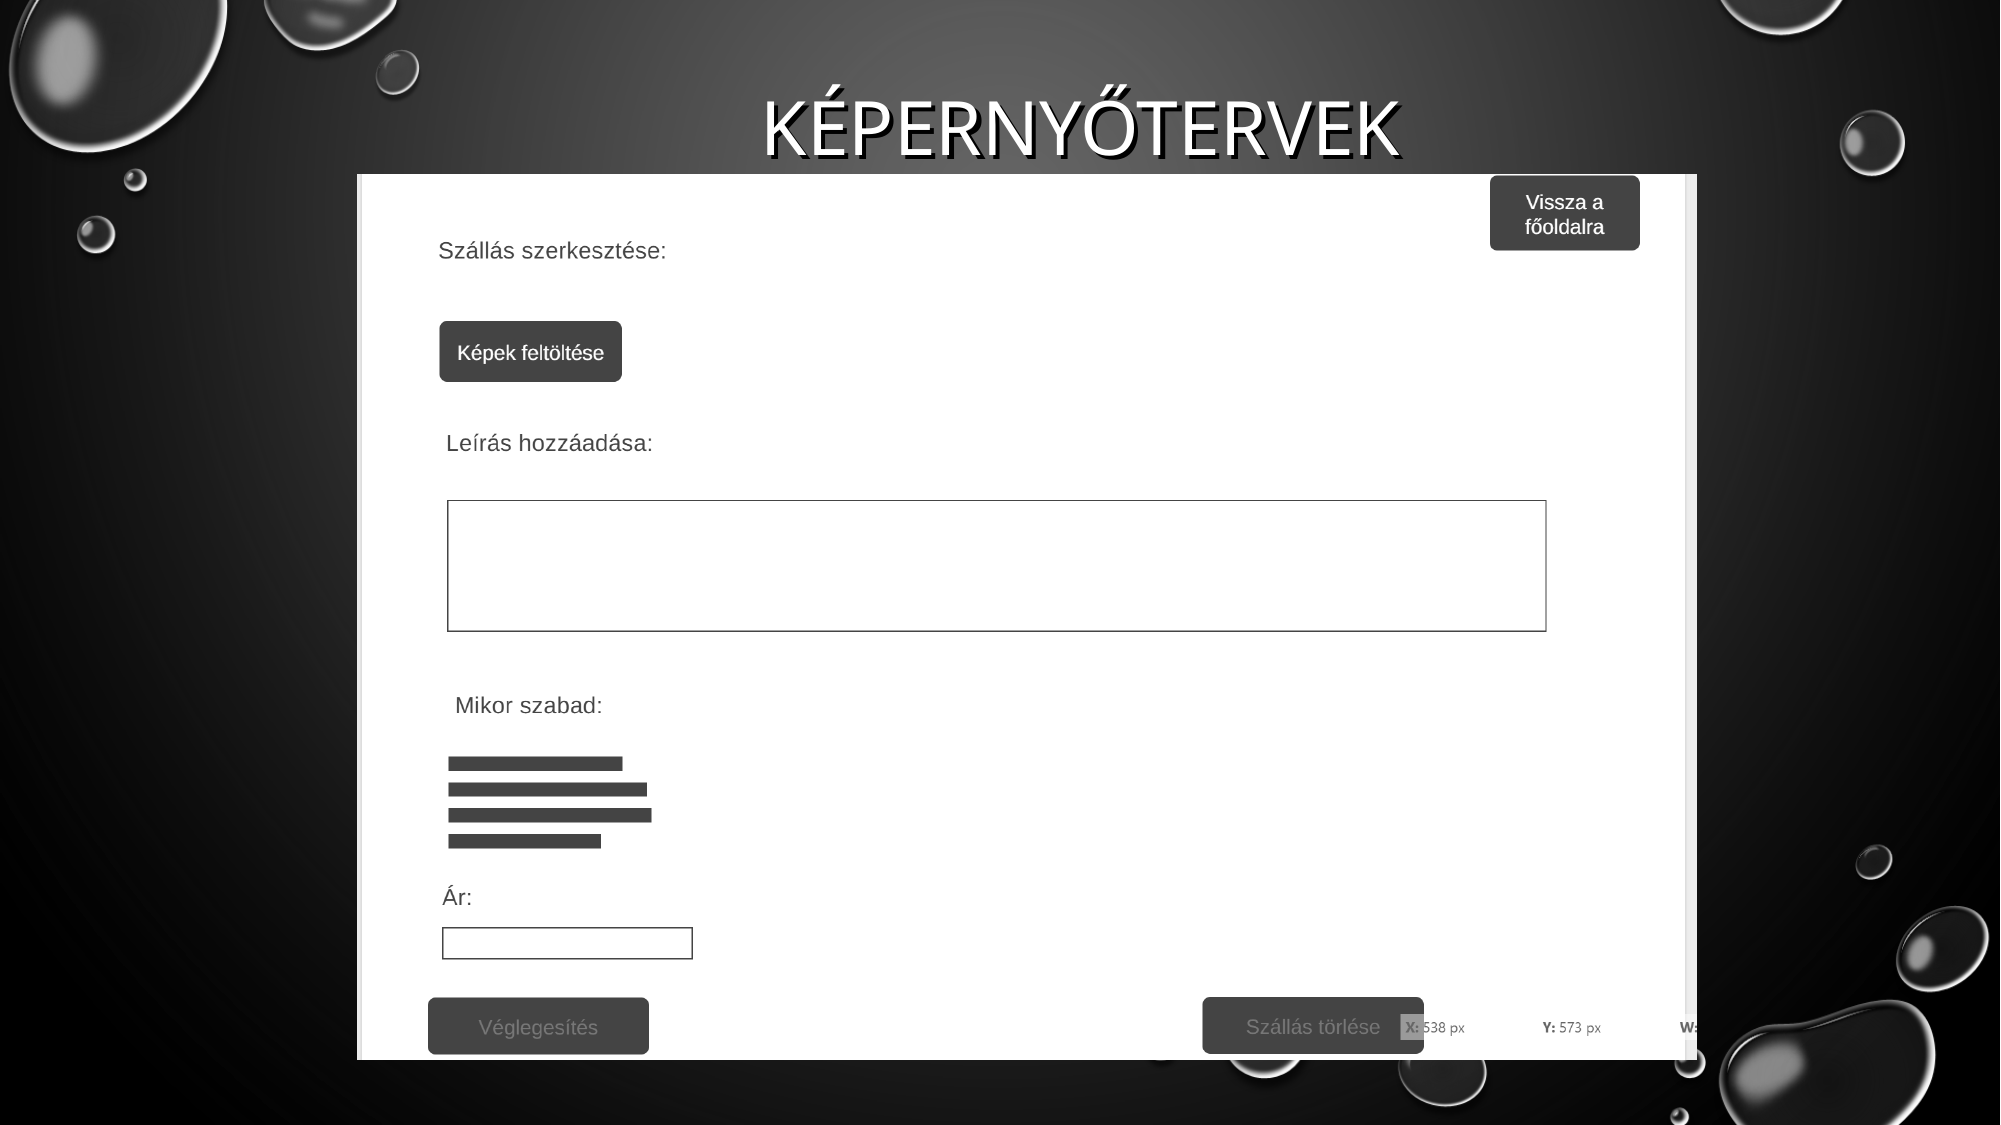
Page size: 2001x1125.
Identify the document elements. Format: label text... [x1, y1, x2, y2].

picture [357, 174, 1697, 1061]
title Képernyőtervek [230, 0, 1931, 262]
